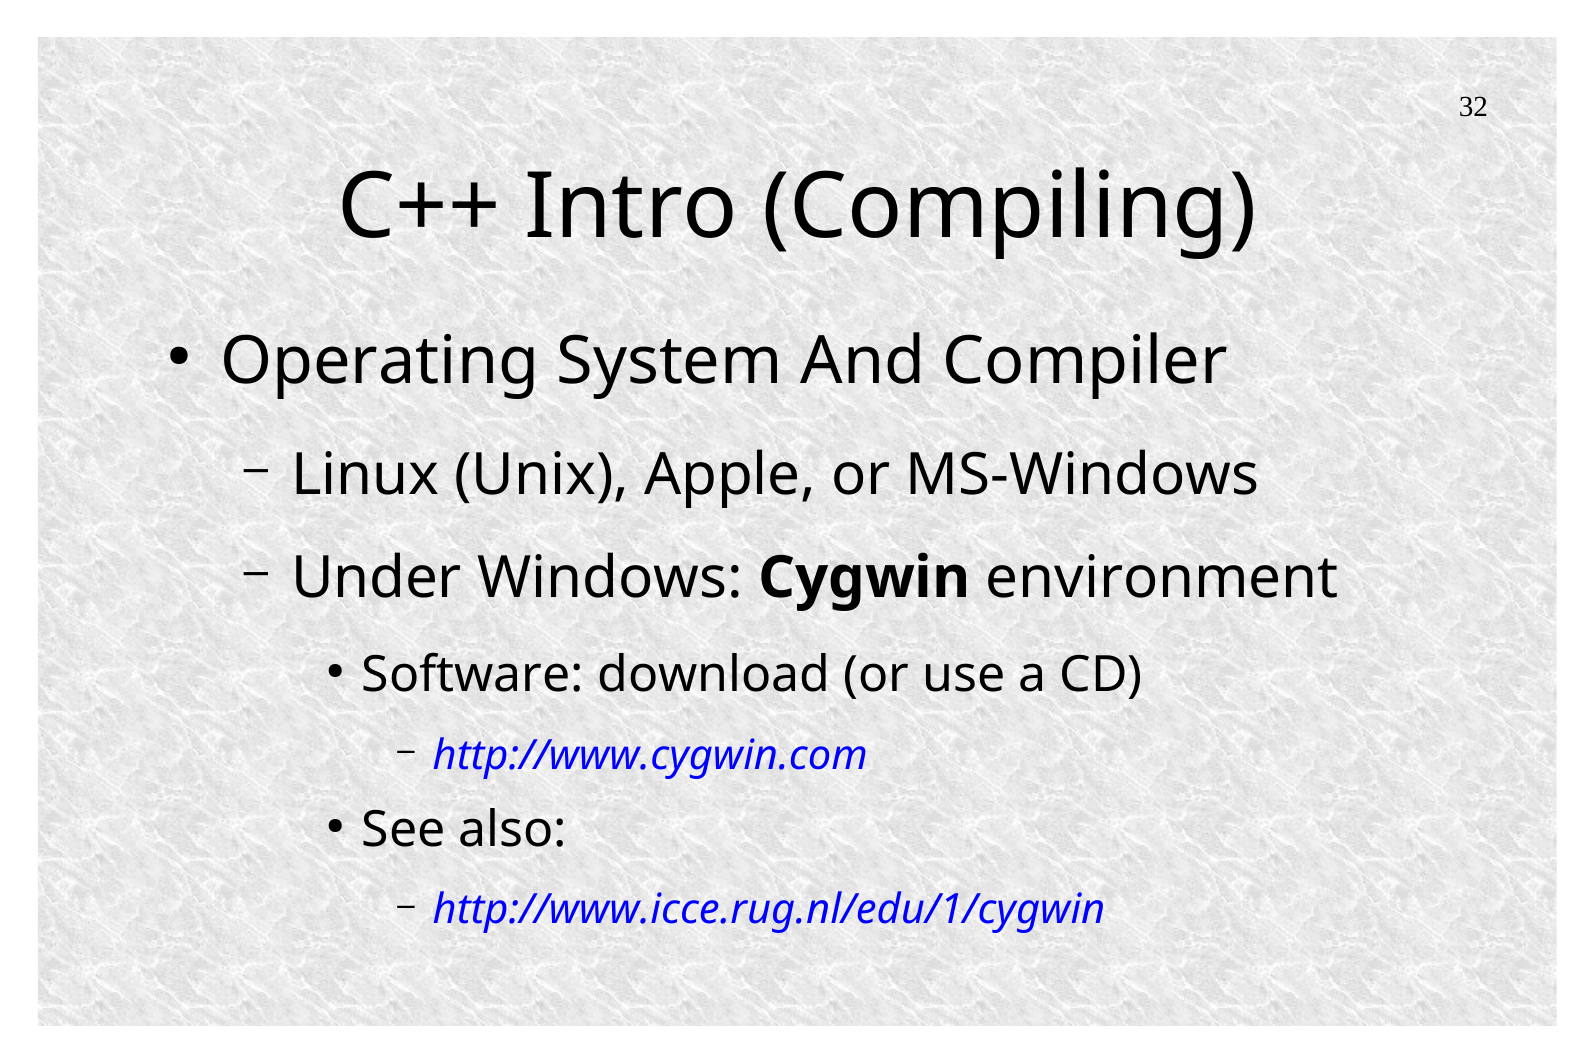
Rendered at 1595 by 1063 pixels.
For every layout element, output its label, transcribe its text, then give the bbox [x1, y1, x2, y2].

list Operating System And Compiler Linux (Unix), Apple, or MS-Windows Under Windows: Cygwin environment Software: download (or use a CD) http://www.cygwin.com See also: http://www.icce.rug.nl/edu/1/cygwin [149, 312, 1447, 935]
title C++ Intro (Compiling) [149, 119, 1447, 285]
picture [37, 37, 1557, 1026]
